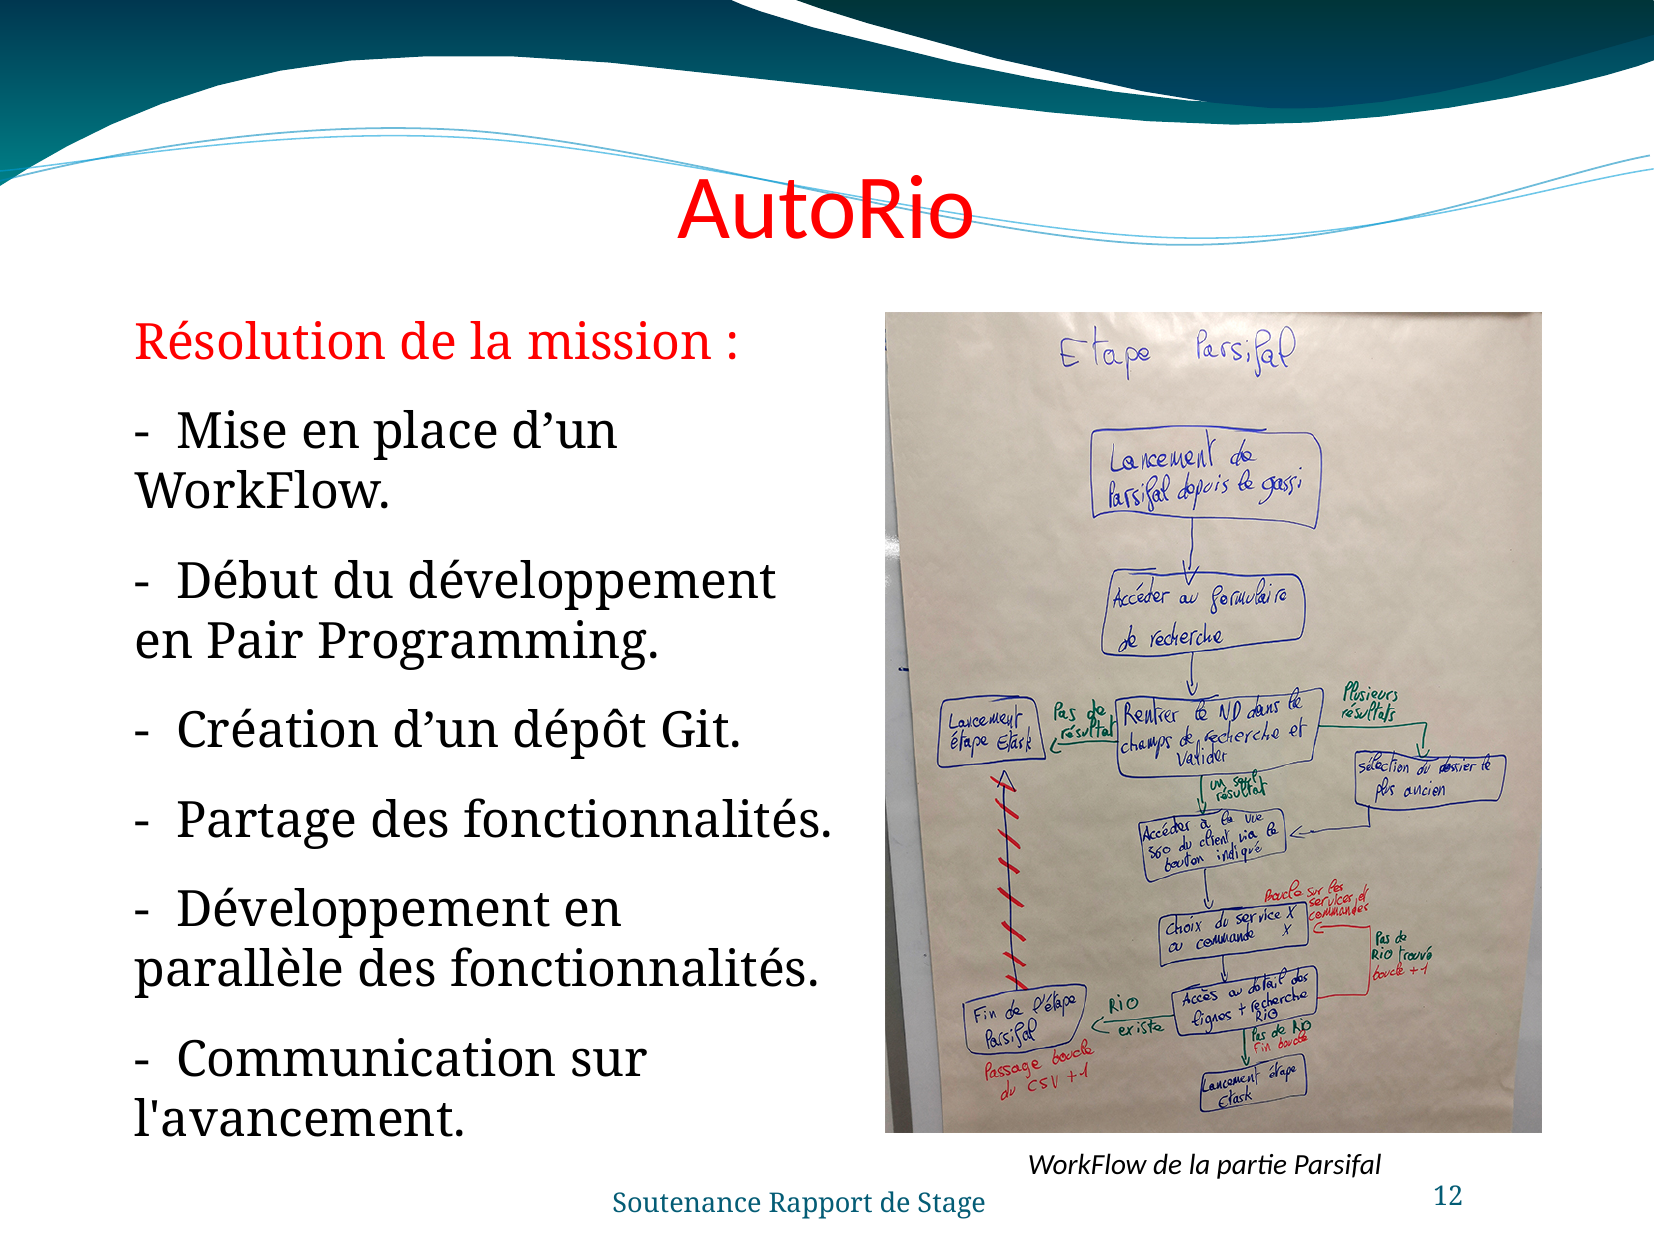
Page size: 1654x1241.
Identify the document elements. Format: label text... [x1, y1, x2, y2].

text_box WorkFlow de la partie Parsifal [1012, 1138, 1415, 1189]
title AutoRio [82, 49, 1571, 257]
list Résolution de la mission : - Mise en place d’un WorkFlow. - Début du développement en Pair Programming. - Création d’un dépôt Git. - Partage des fonctionnalités. - Développement en parallèle des fonctionnalités. - Communication sur l'avancement. [82, 301, 863, 1093]
picture [885, 312, 1542, 1133]
text_box Soutenance Rapport de Stage [496, 1151, 1103, 1218]
text_box <numéro> [1433, 1149, 1571, 1216]
